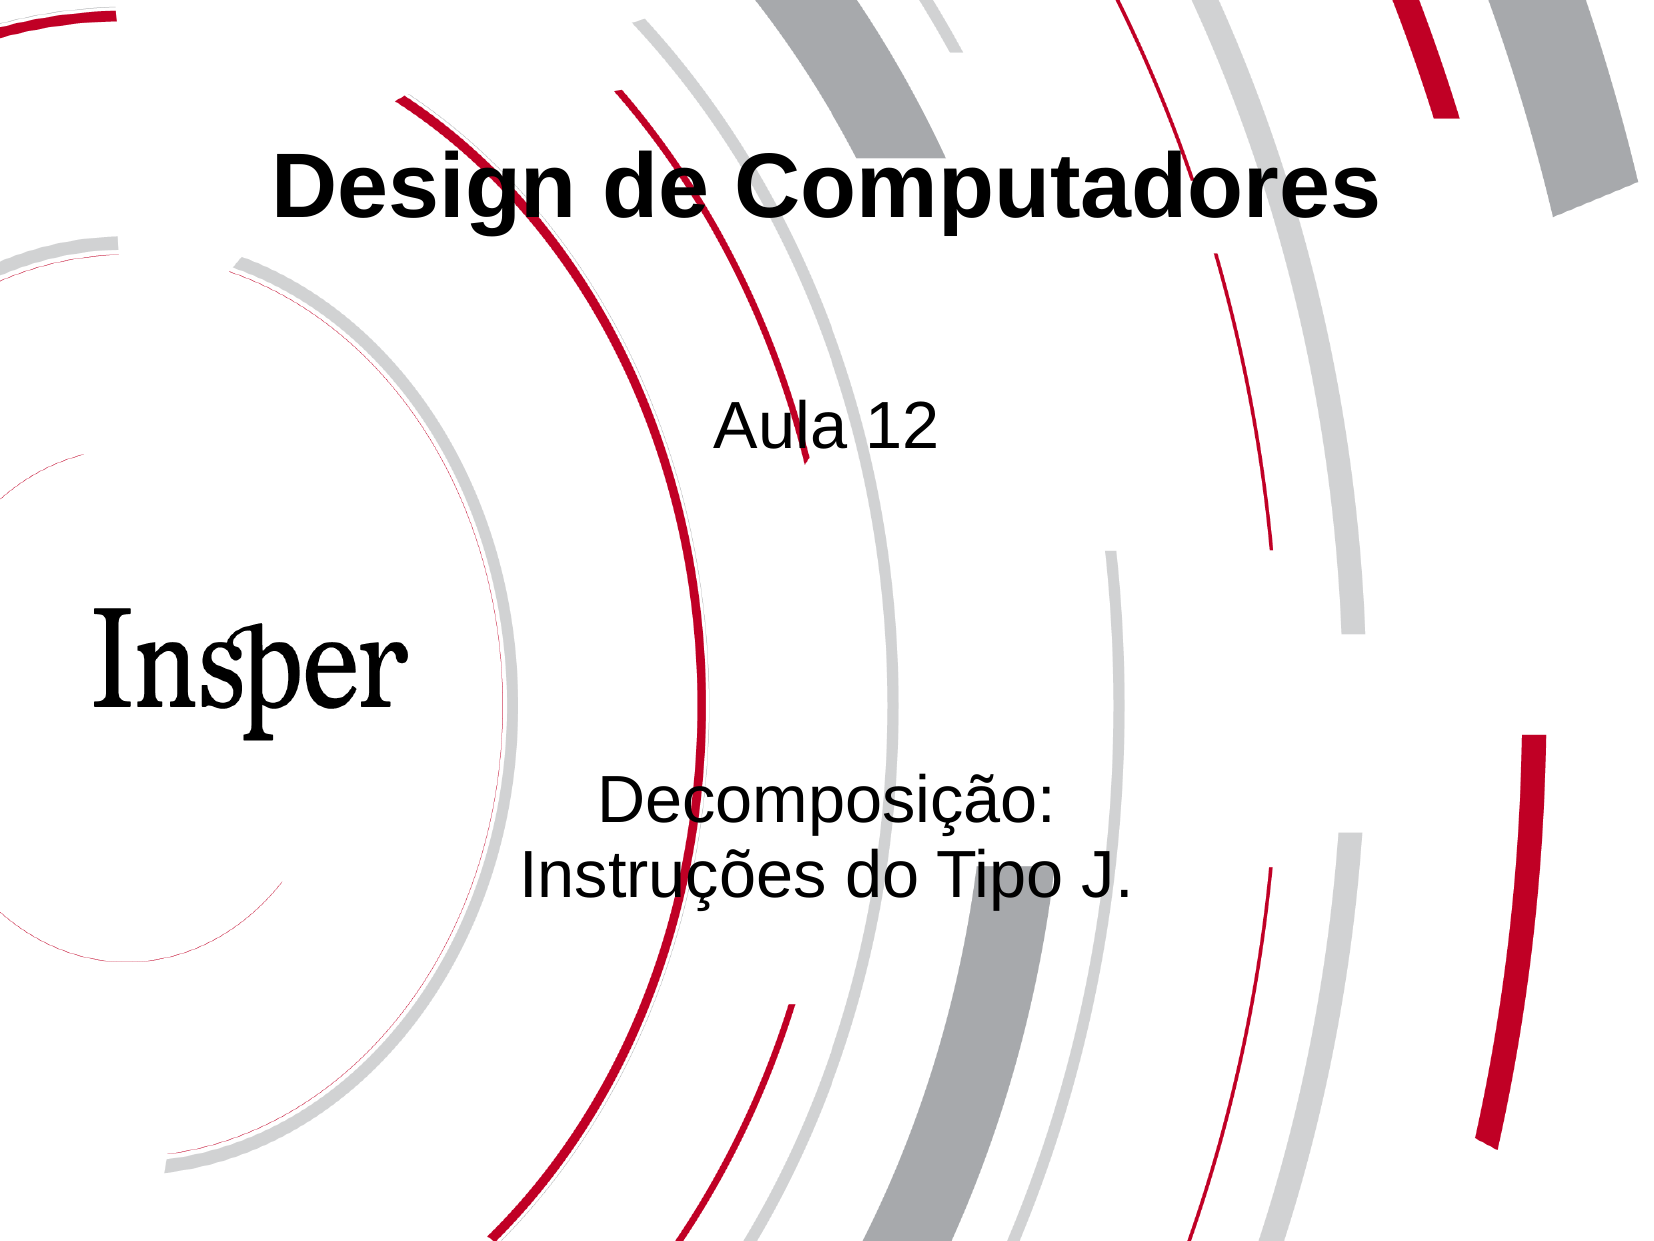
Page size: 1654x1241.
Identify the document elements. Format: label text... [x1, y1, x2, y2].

subtitle Aula 12 Decomposição: Instruções do Tipo J. [82, 290, 1571, 1010]
title Design de Computadores [113, 65, 1540, 290]
picture [0, 0, 1654, 1241]
